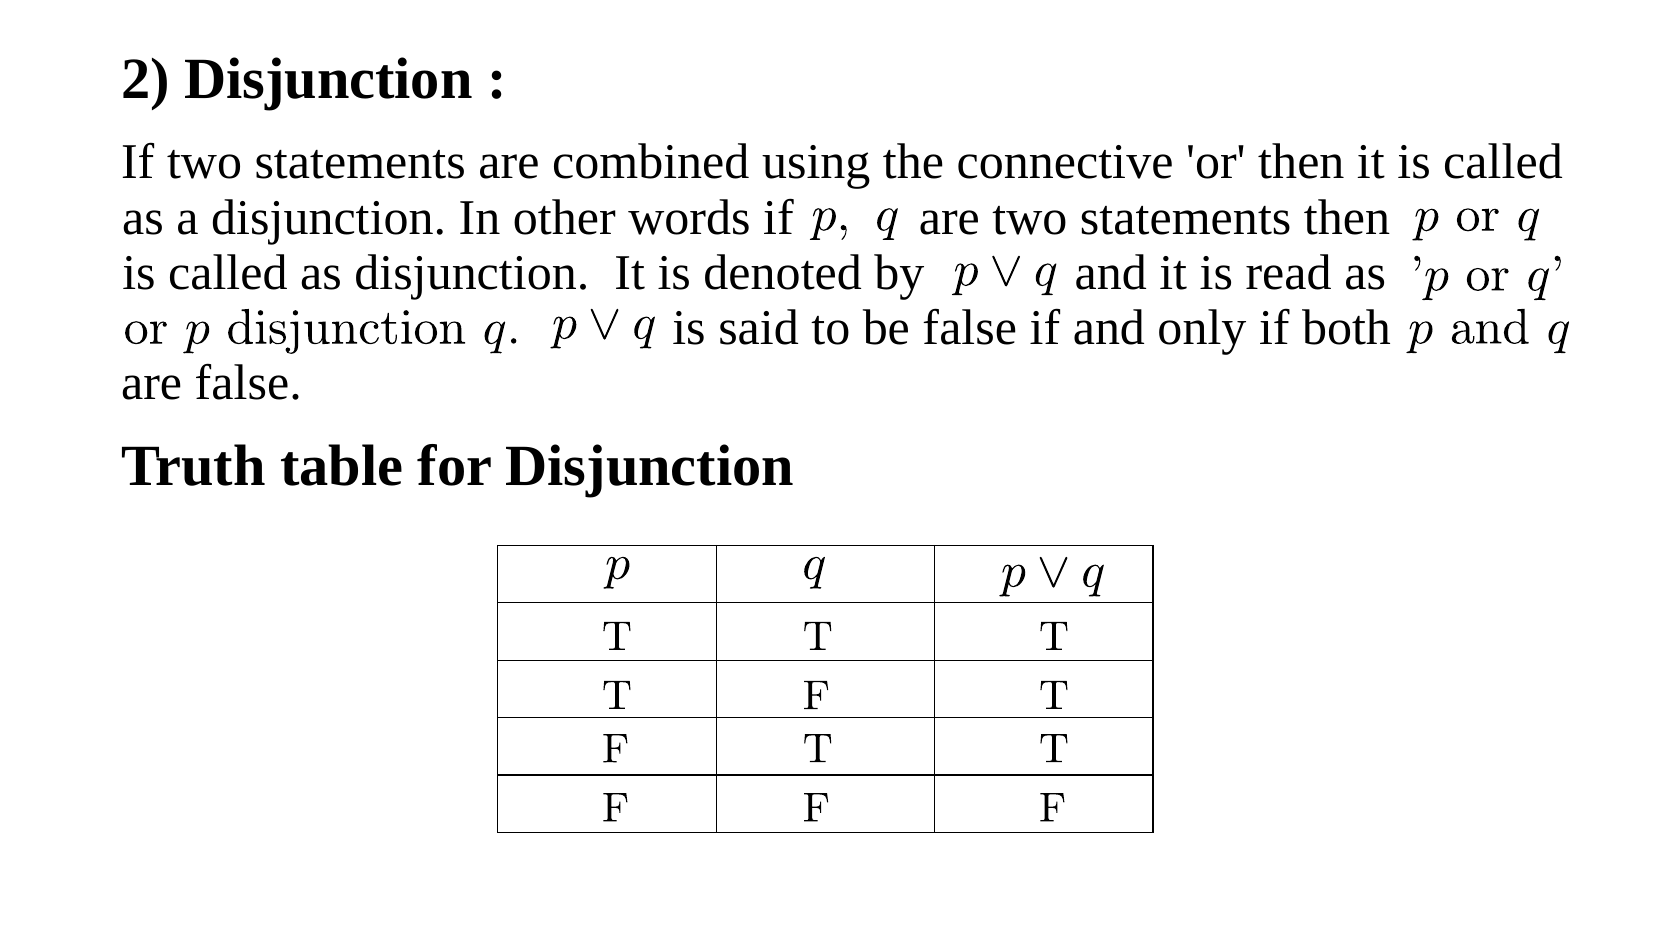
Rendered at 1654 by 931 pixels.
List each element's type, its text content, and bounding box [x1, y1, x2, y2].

table_cell [498, 603, 716, 660]
table_cell [717, 603, 934, 660]
table_cell [498, 718, 716, 774]
text_box [1040, 621, 1068, 650]
text_box [999, 556, 1104, 597]
text_box [603, 734, 628, 763]
table_header [717, 546, 934, 602]
text_box [804, 680, 829, 710]
table_cell [498, 661, 716, 717]
text_box [1040, 734, 1068, 763]
table_header [498, 546, 716, 602]
text_box [1040, 680, 1068, 709]
text_box [804, 734, 832, 763]
text_box [1406, 308, 1570, 354]
table_cell [717, 718, 934, 774]
text_box [603, 621, 631, 650]
text_box [1040, 793, 1065, 822]
text_box [951, 255, 1057, 296]
text_box [804, 793, 829, 822]
text_box [603, 680, 631, 709]
table_cell [717, 661, 934, 717]
table_cell [935, 776, 1152, 832]
text_box [1412, 208, 1540, 241]
text_box [809, 208, 898, 240]
table_header [935, 546, 1152, 602]
table_cell [498, 776, 716, 832]
table_cell [717, 776, 934, 832]
text_box [603, 556, 630, 589]
table_cell [935, 718, 1152, 774]
table_cell [935, 603, 1152, 660]
text_box [125, 308, 517, 354]
text_box [550, 308, 655, 349]
text_box [1412, 255, 1561, 301]
text_box [804, 621, 832, 650]
subtitle 2) Disjunction : If two statements are combined using the connective 'or' then it is called as a disjunction. In other words if are two statements then is called as disjunction. It is denoted by and it is read as is said to be false if and only if both are false. Truth table for Disjunction [47, 23, 1607, 904]
text_box [603, 793, 628, 822]
text_box [804, 556, 825, 589]
table_cell [935, 661, 1152, 717]
